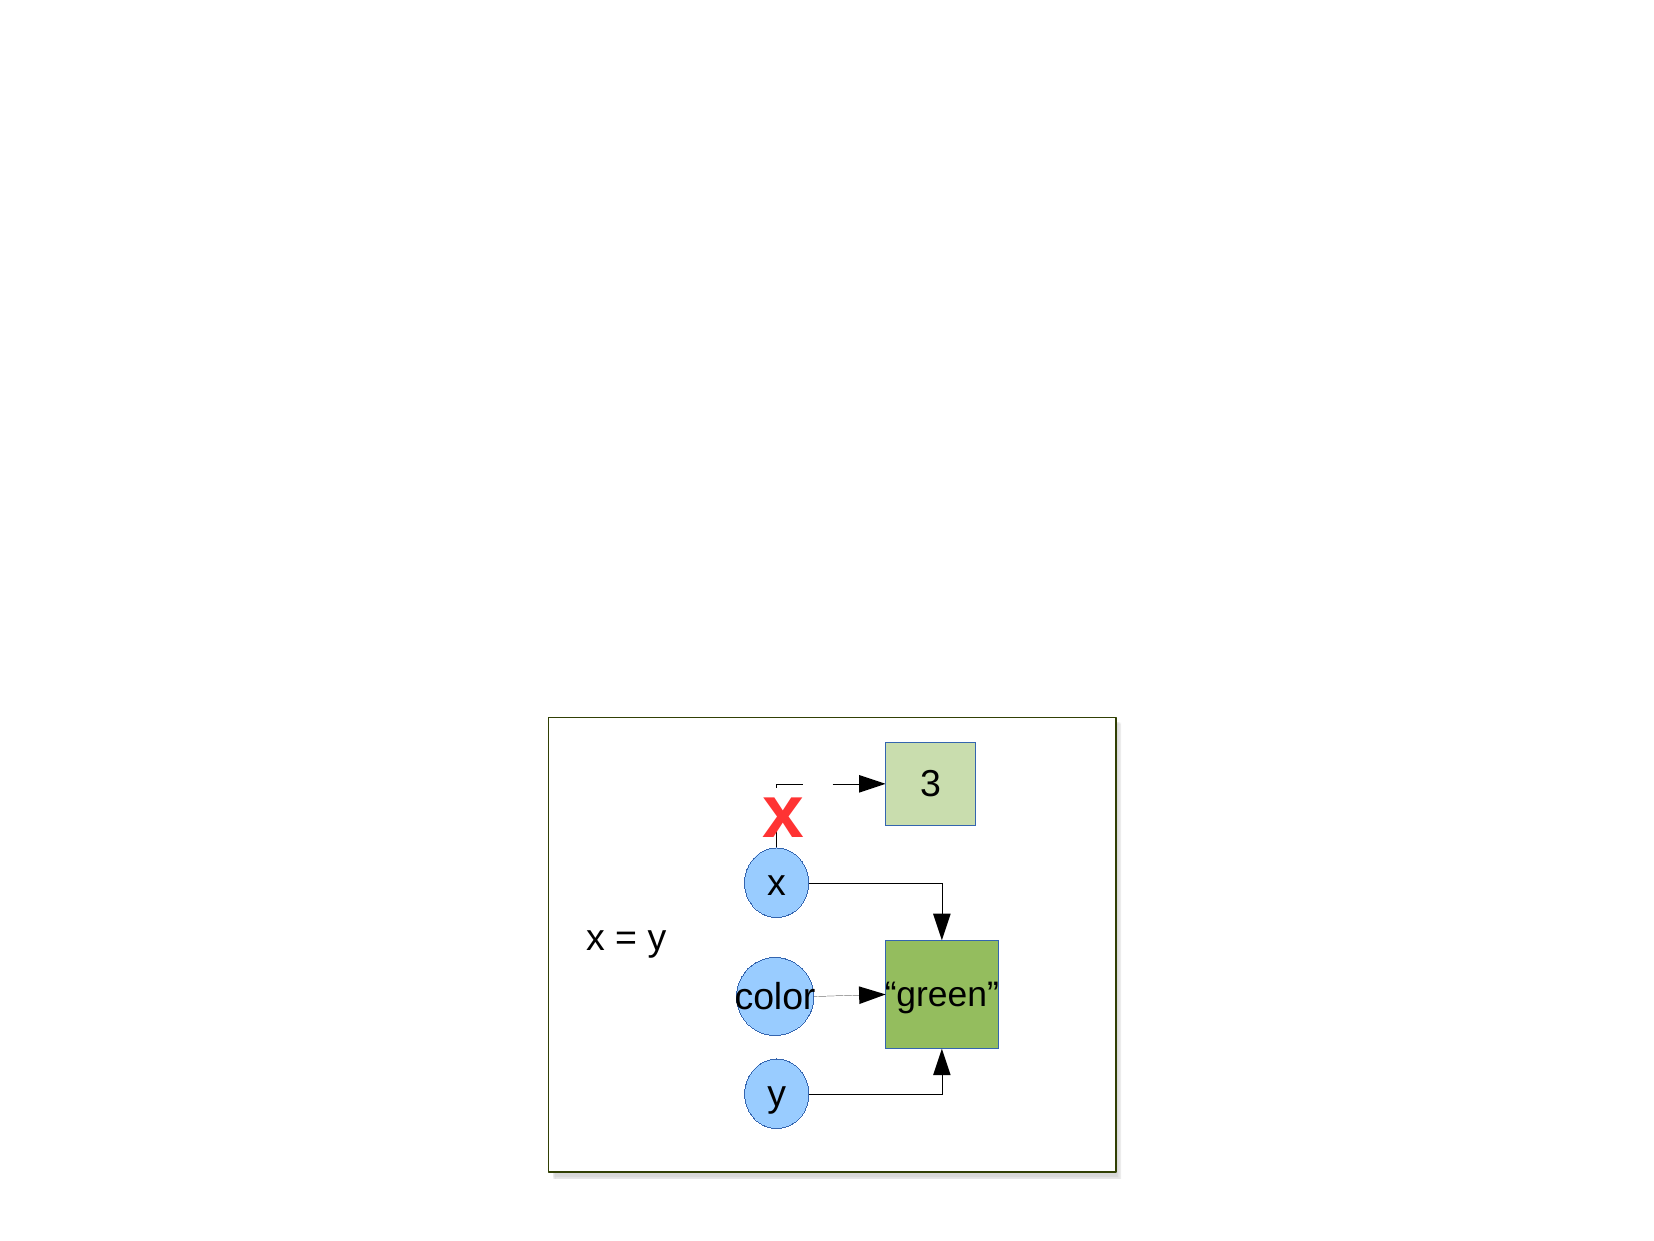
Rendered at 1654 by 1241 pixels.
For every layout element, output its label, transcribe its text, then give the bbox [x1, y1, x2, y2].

text_box color [736, 957, 814, 1036]
text_box [548, 717, 1117, 1172]
text_box 3 [885, 742, 976, 826]
text_box “green” [885, 940, 999, 1049]
text_box x [747, 761, 826, 861]
text_box x [744, 861, 809, 918]
text_box x = y [571, 909, 691, 966]
text_box y [744, 1058, 809, 1129]
